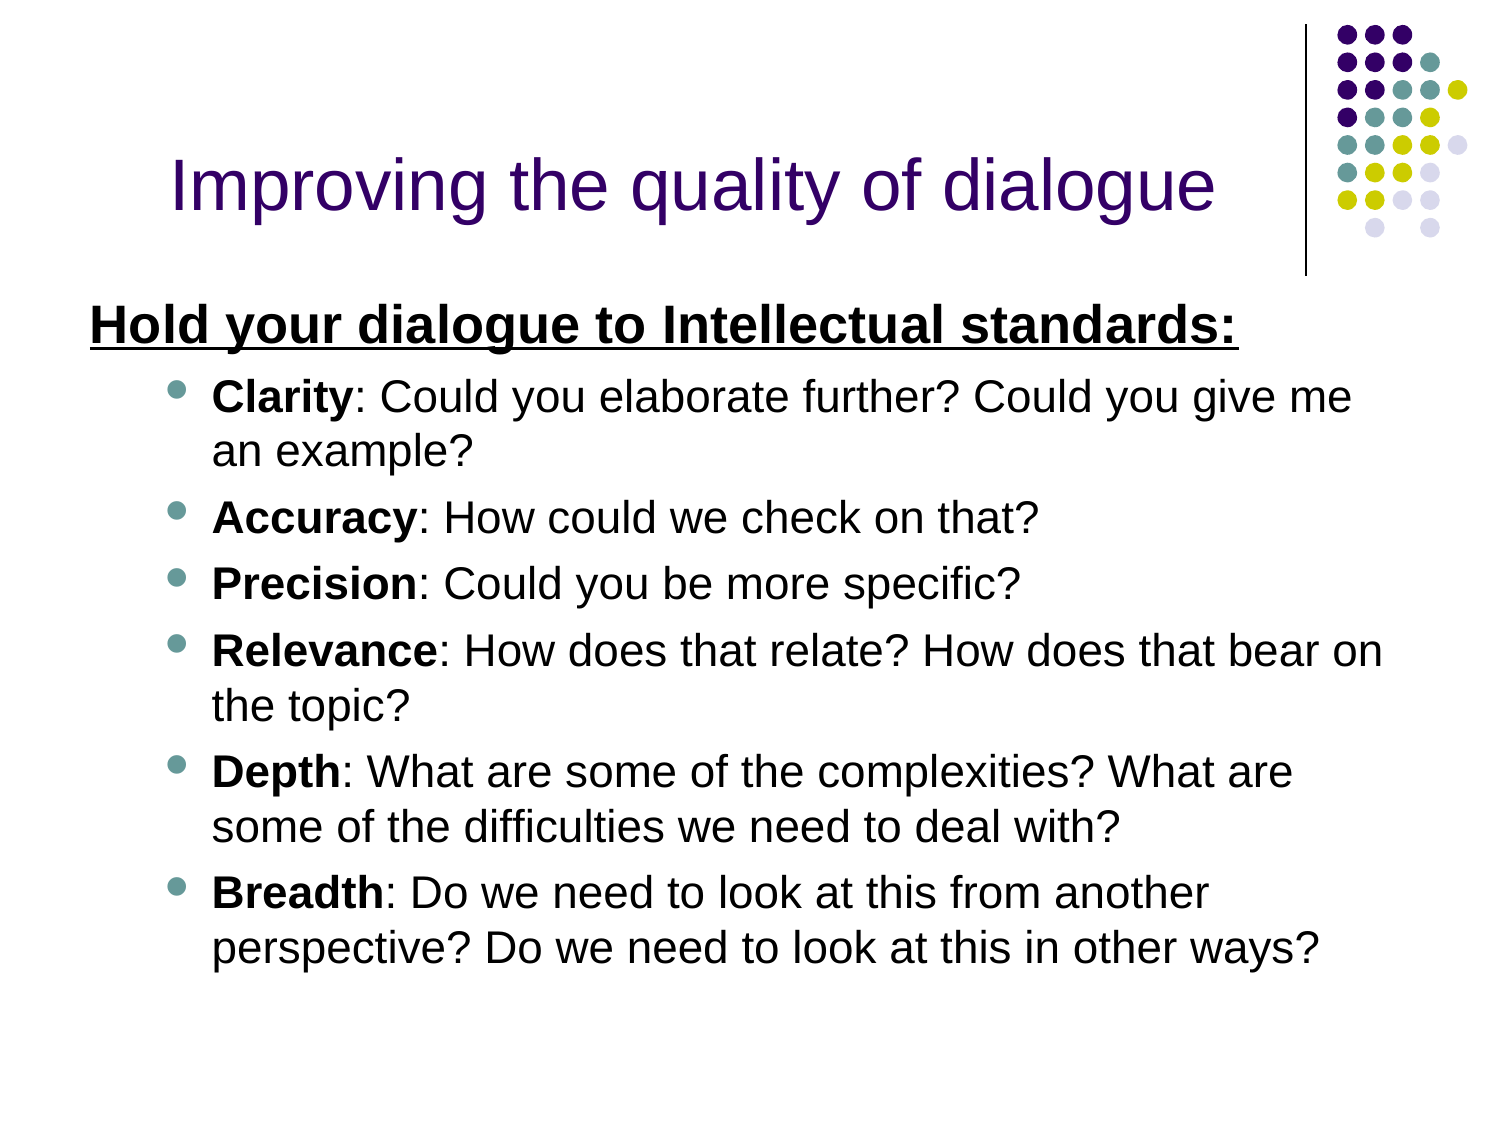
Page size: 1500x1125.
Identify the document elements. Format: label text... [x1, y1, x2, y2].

title Improving the quality of dialogue [74, 20, 1313, 233]
list Hold your dialogue to Intellectual standards: Clarity: Could you elaborate further? Could you give me an example? Accuracy: How could we check on that? Precision: Could you be more specific? Relevance: How does that relate? How does that bear on the topic? Depth: What are some of the complexities? What are some of the difficulties we need to deal with? Breadth: Do we need to look at this from another perspective? Do we need to look at this in other ways? [75, 282, 1426, 1006]
